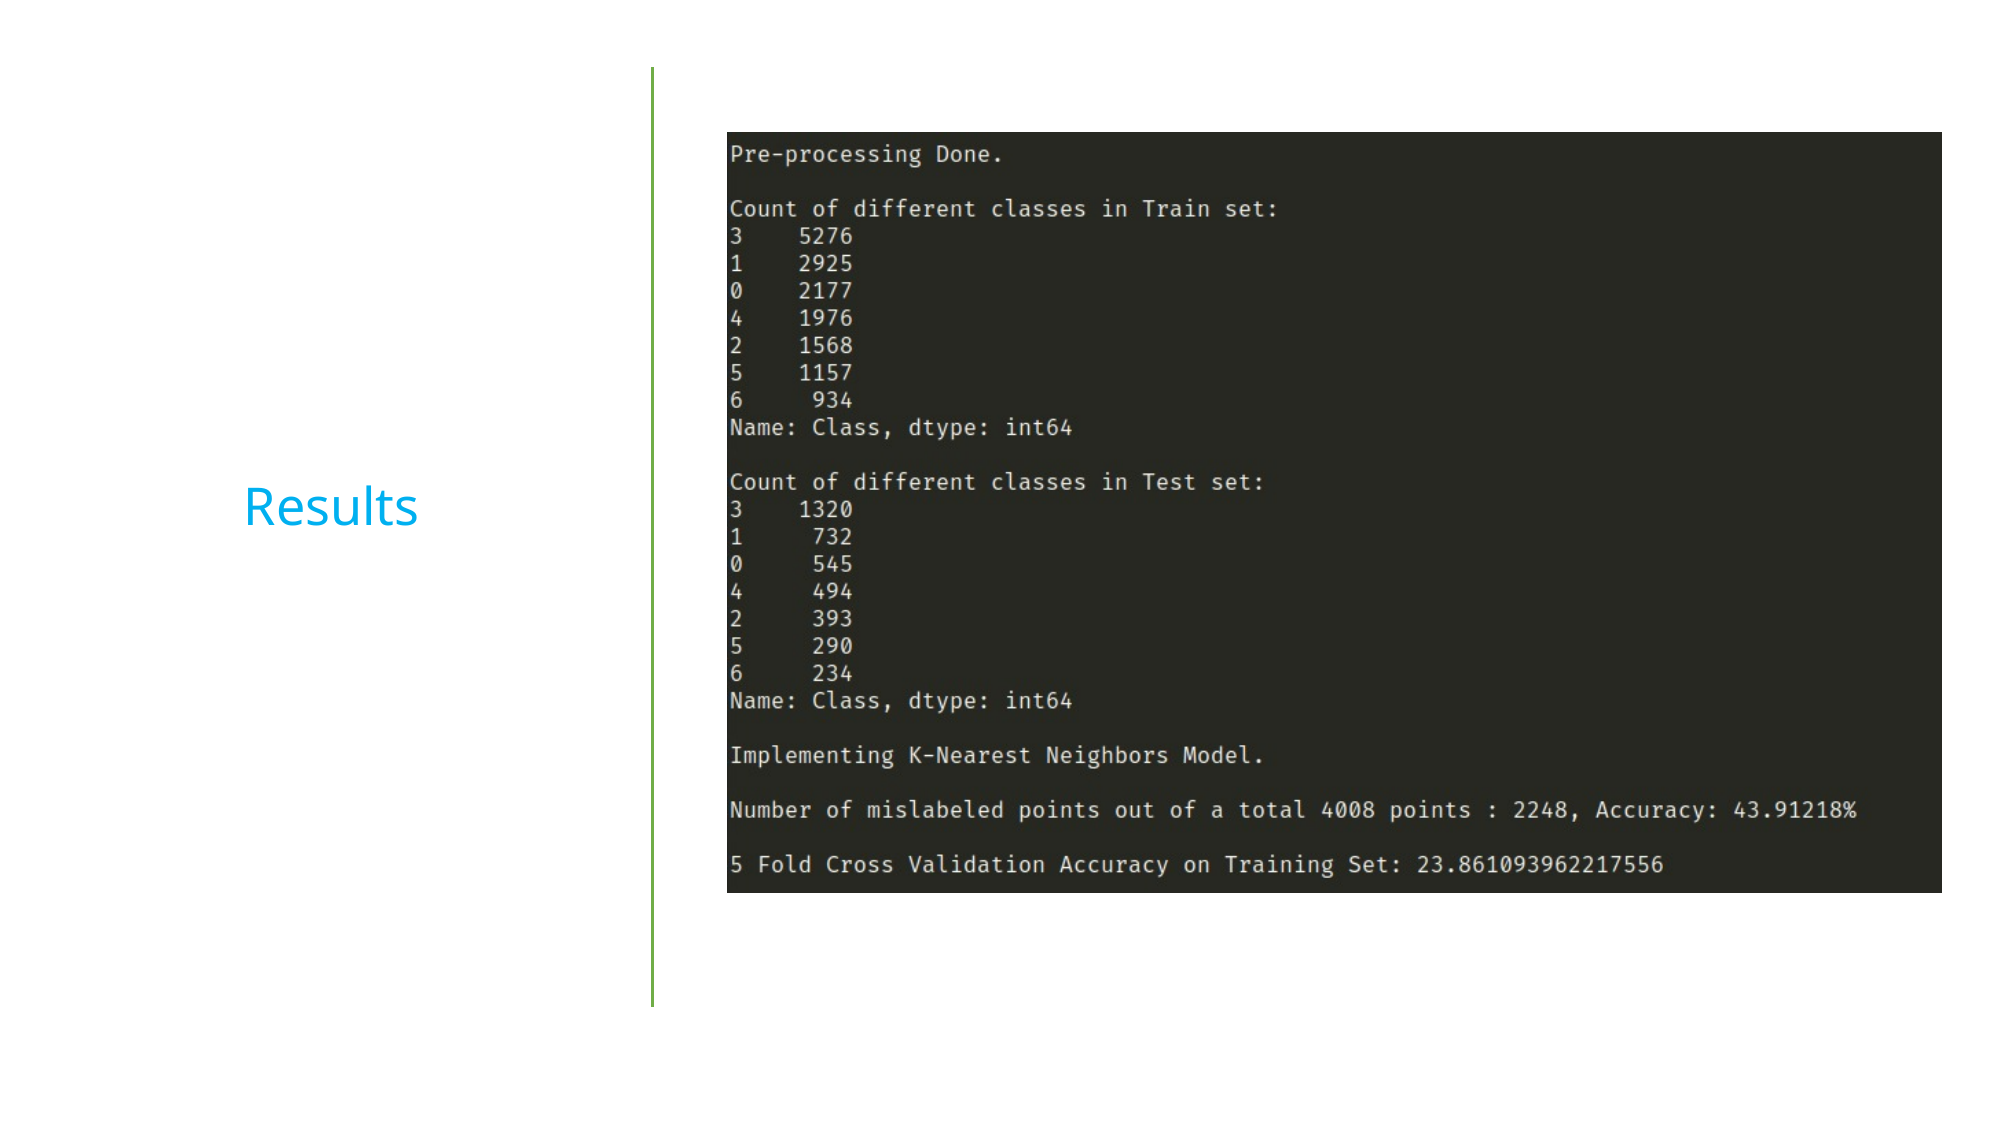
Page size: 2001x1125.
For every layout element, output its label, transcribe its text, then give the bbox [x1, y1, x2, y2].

picture [727, 132, 1942, 893]
text_box Results [44, 465, 619, 544]
